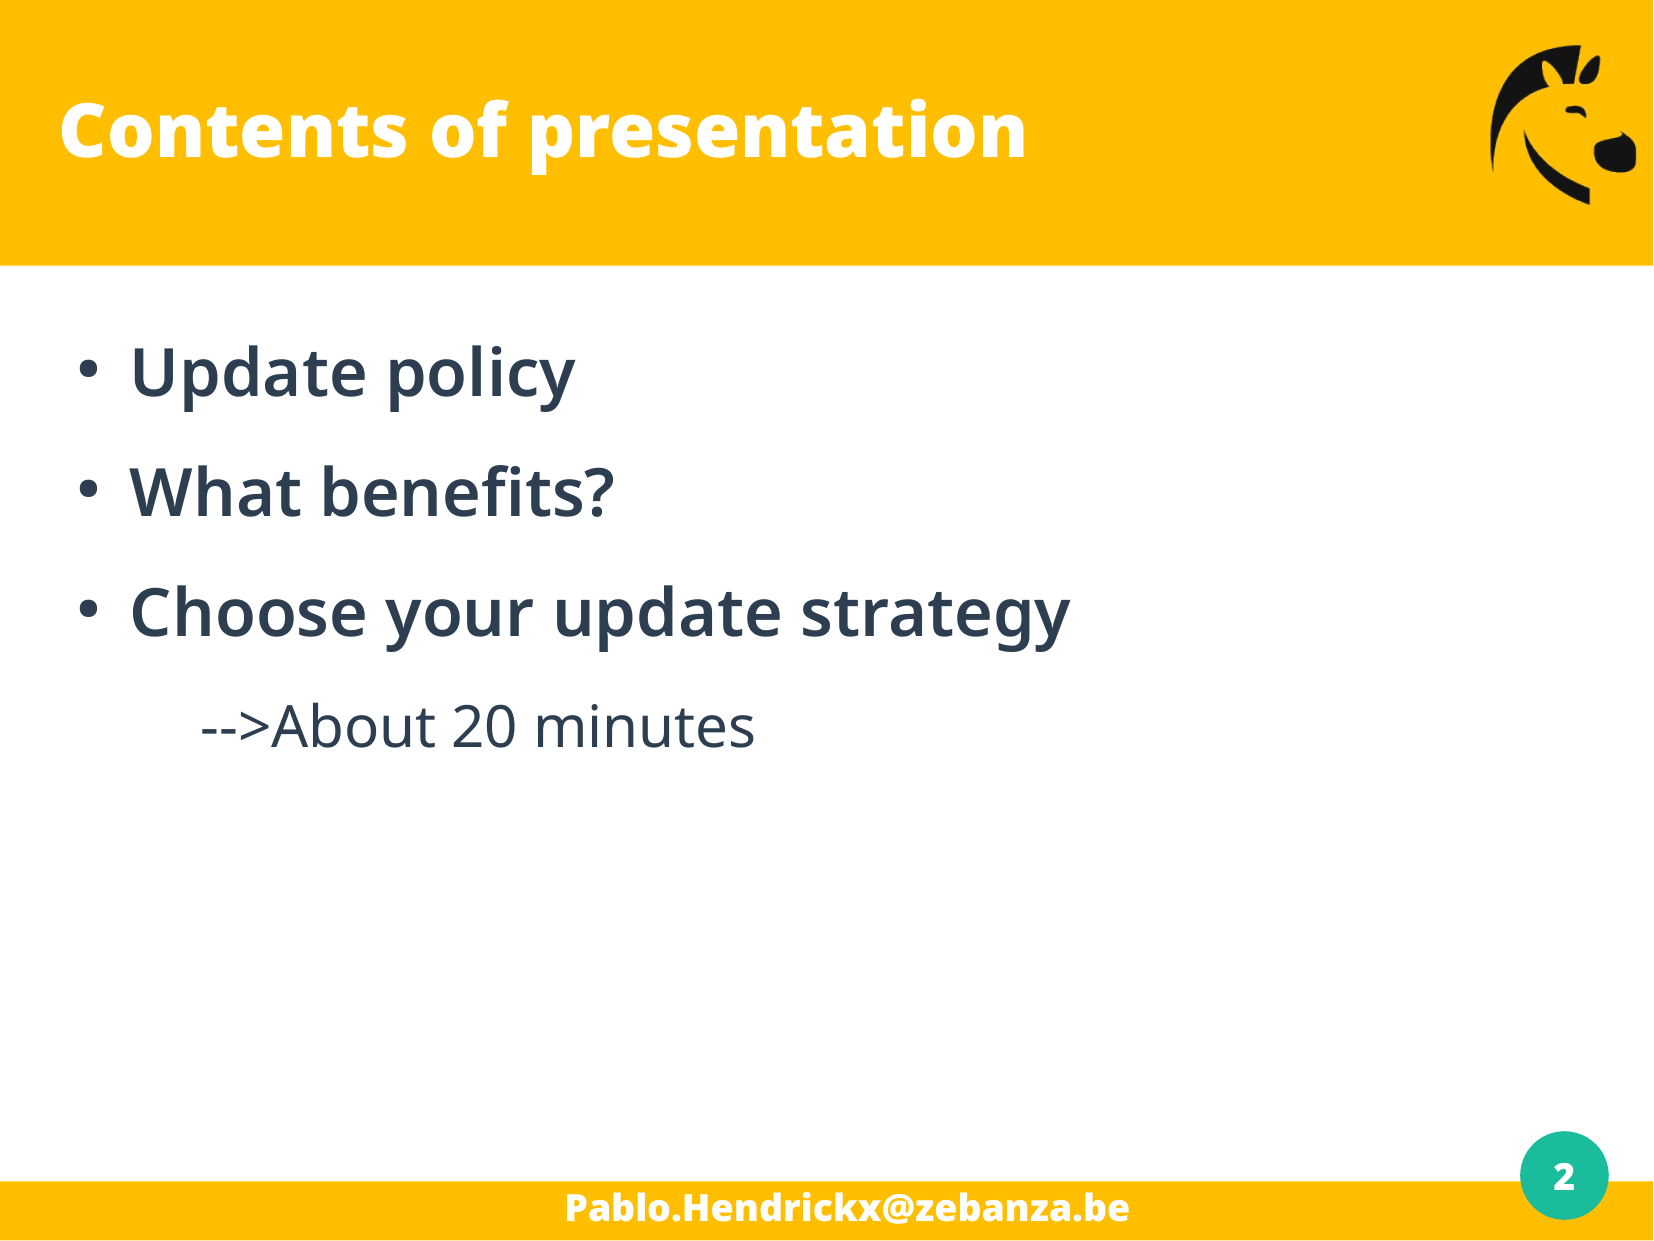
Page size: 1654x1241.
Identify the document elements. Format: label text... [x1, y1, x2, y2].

list Update policy What benefits? Choose your update strategy -->About 20 minutes [58, 324, 1594, 1152]
picture [1410, 0, 1654, 241]
title Contents of presentation [58, 49, 1594, 207]
